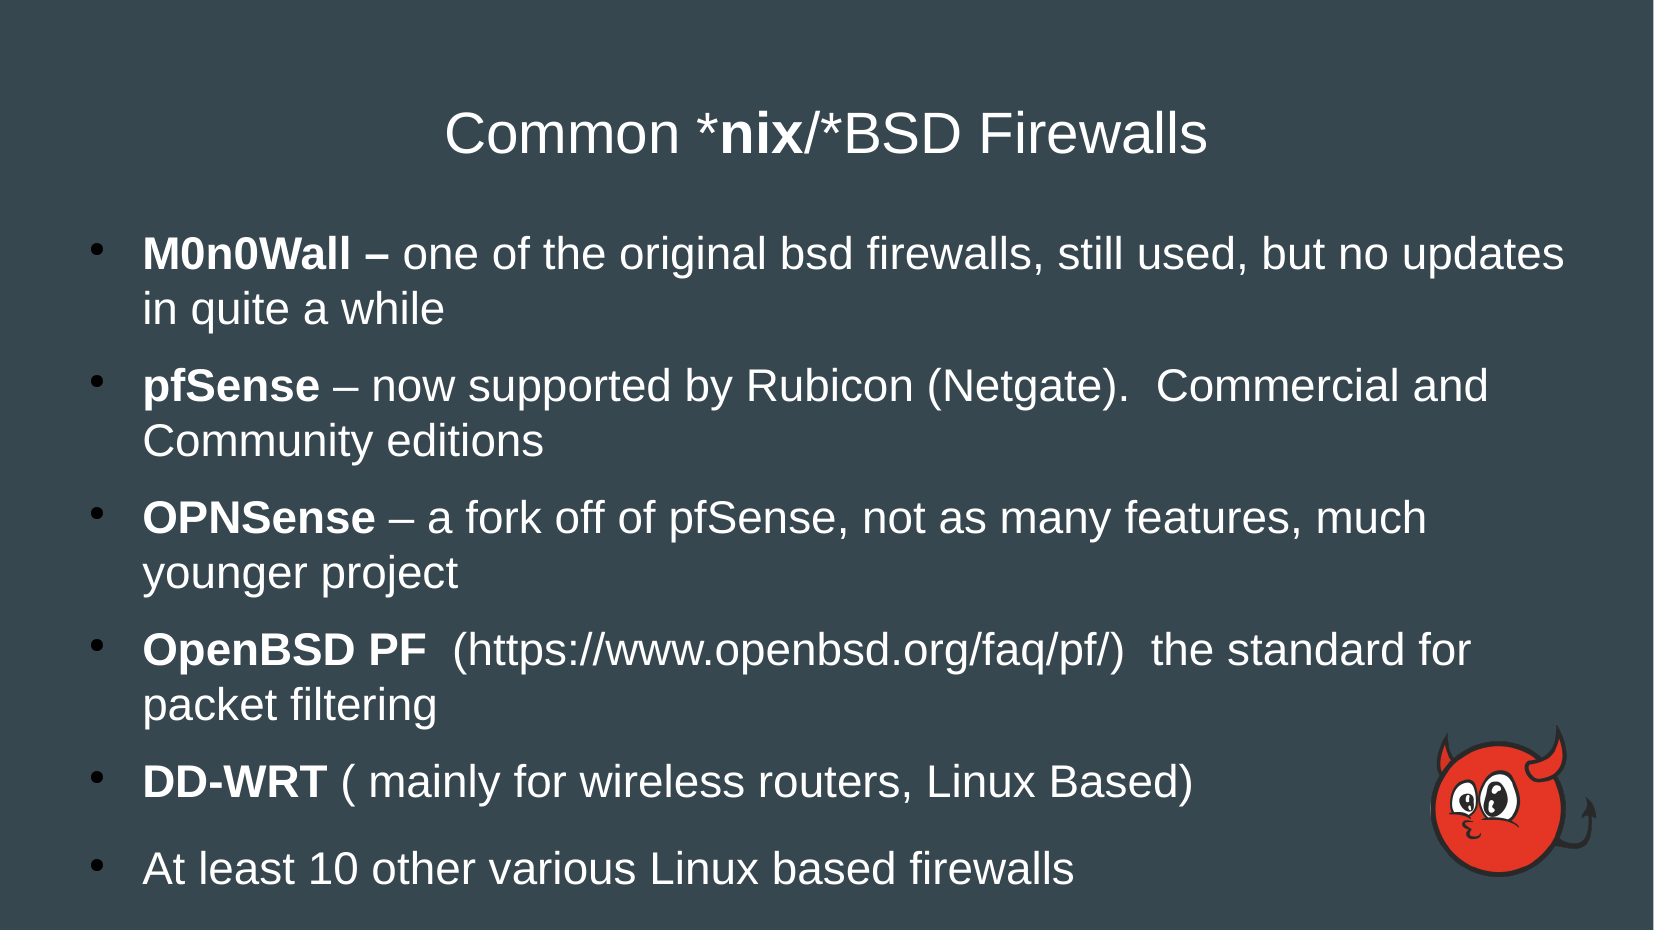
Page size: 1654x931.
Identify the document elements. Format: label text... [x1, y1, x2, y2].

list M0n0Wall – one of the original bsd firewalls, still used, but no updates in quite a while pfSense – now supported by Rubicon (Netgate). Commercial and Community editions OPNSense – a fork off of pfSense, not as many features, much younger project OpenBSD PF (https://www.openbsd.org/faq/pf/) the standard for packet filtering DD-WRT ( mainly for wireless routers, Linux Based) At least 10 other various Linux based firewalls [56, 208, 1598, 827]
title Common *nix/*BSD Firewalls [56, 80, 1598, 184]
picture [1427, 827, 1598, 888]
